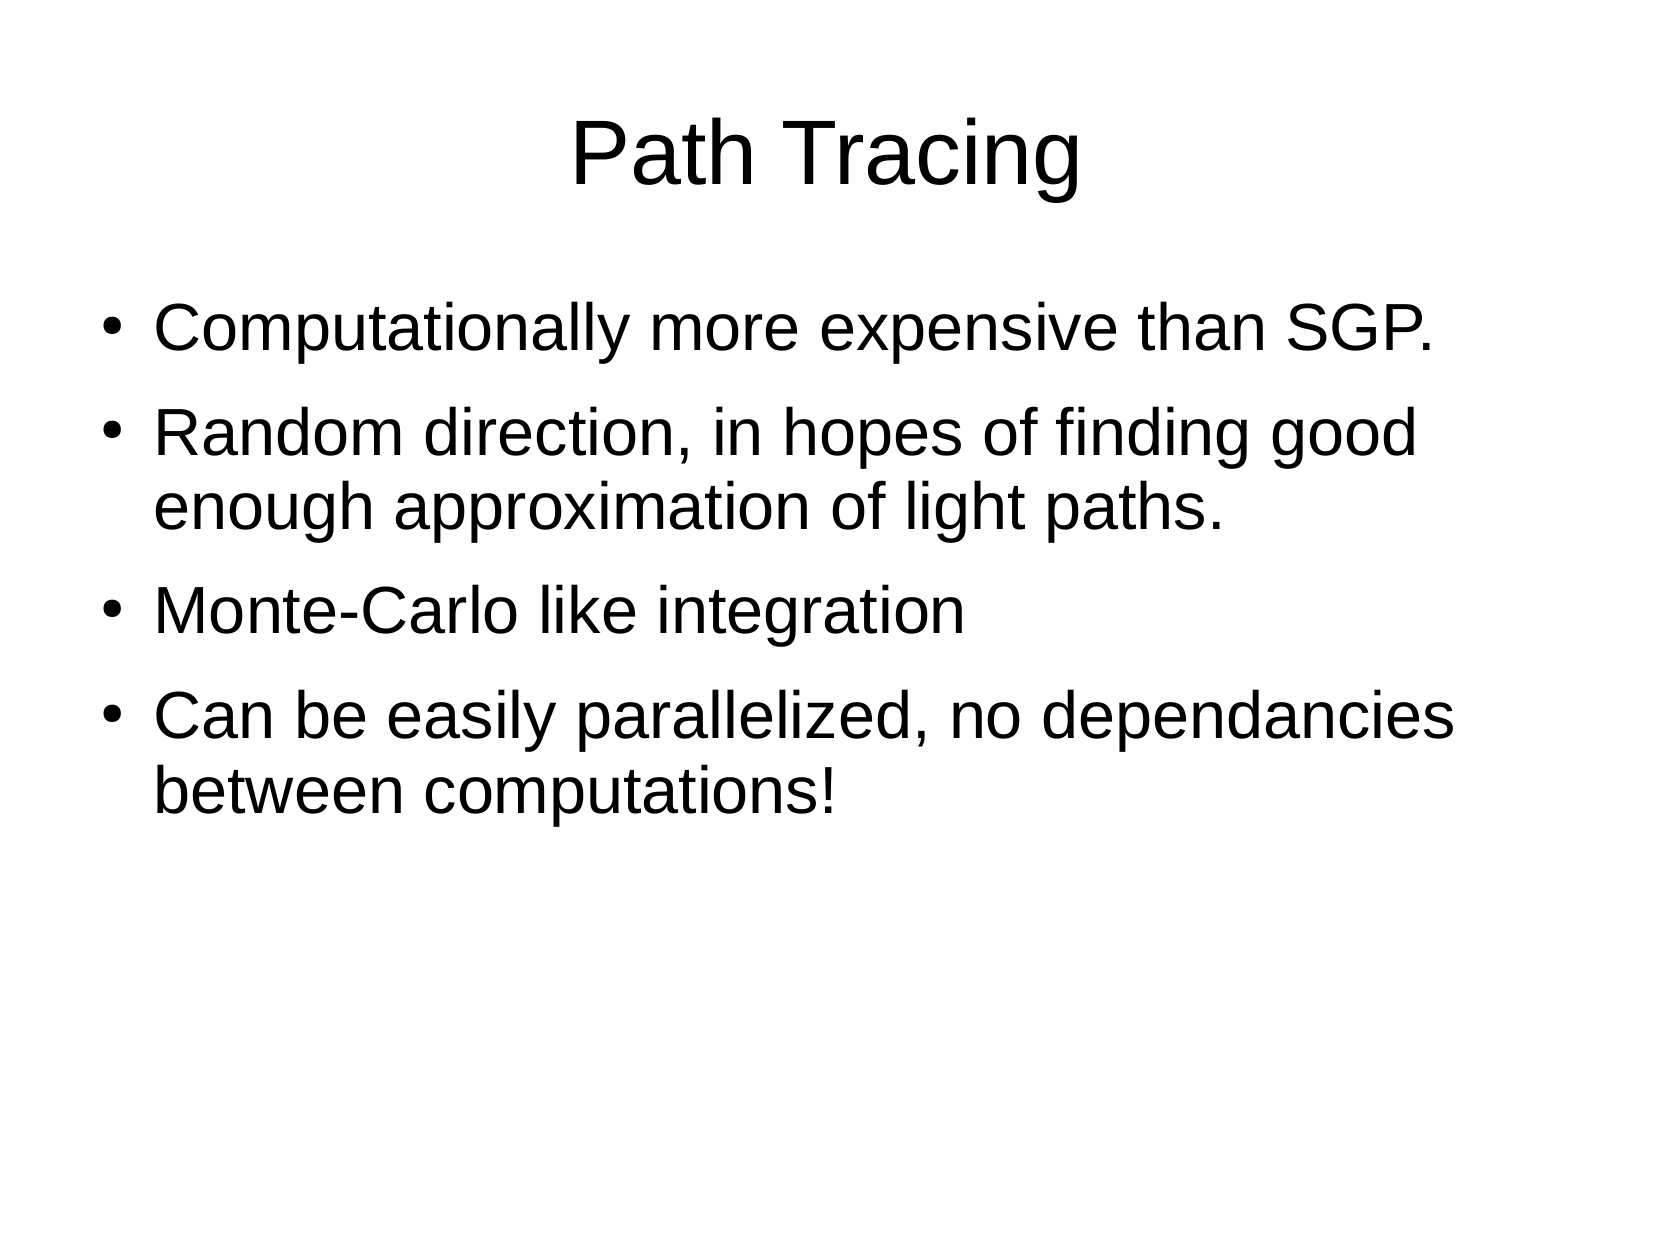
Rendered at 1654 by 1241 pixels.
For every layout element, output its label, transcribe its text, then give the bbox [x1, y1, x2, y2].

title Path Tracing [82, 49, 1571, 257]
list Computationally more expensive than SGP. Random direction, in hopes of finding good enough approximation of light paths. Monte-Carlo like integration Can be easily parallelized, no dependancies between computations! [82, 290, 1571, 1010]
